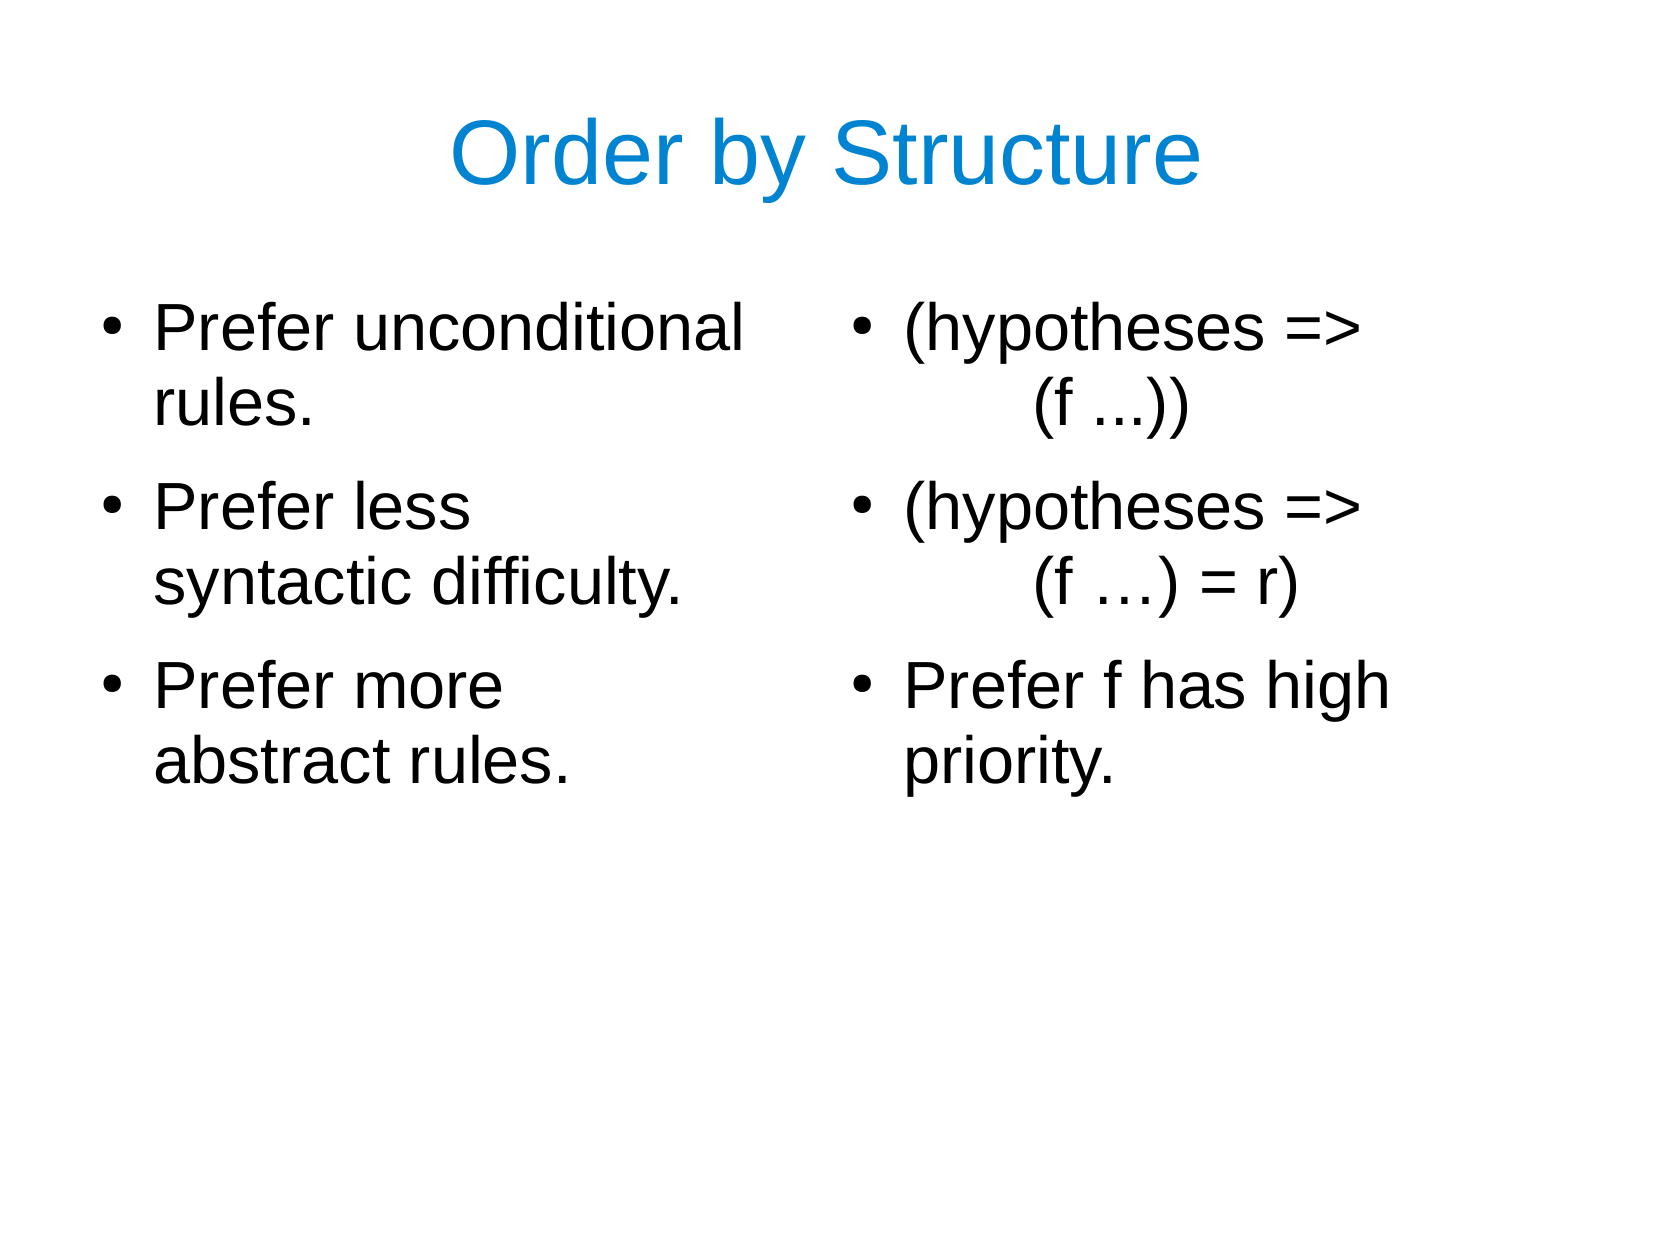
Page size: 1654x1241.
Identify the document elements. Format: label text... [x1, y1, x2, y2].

list Prefer unconditional rules. Prefer less syntactic difficulty. Prefer more abstract rules. [82, 290, 751, 1126]
list (hypotheses => (f ...)) (hypotheses => (f …) = r) Prefer f has high priority. [832, 290, 1501, 1126]
title Order by Structure [82, 56, 1571, 250]
